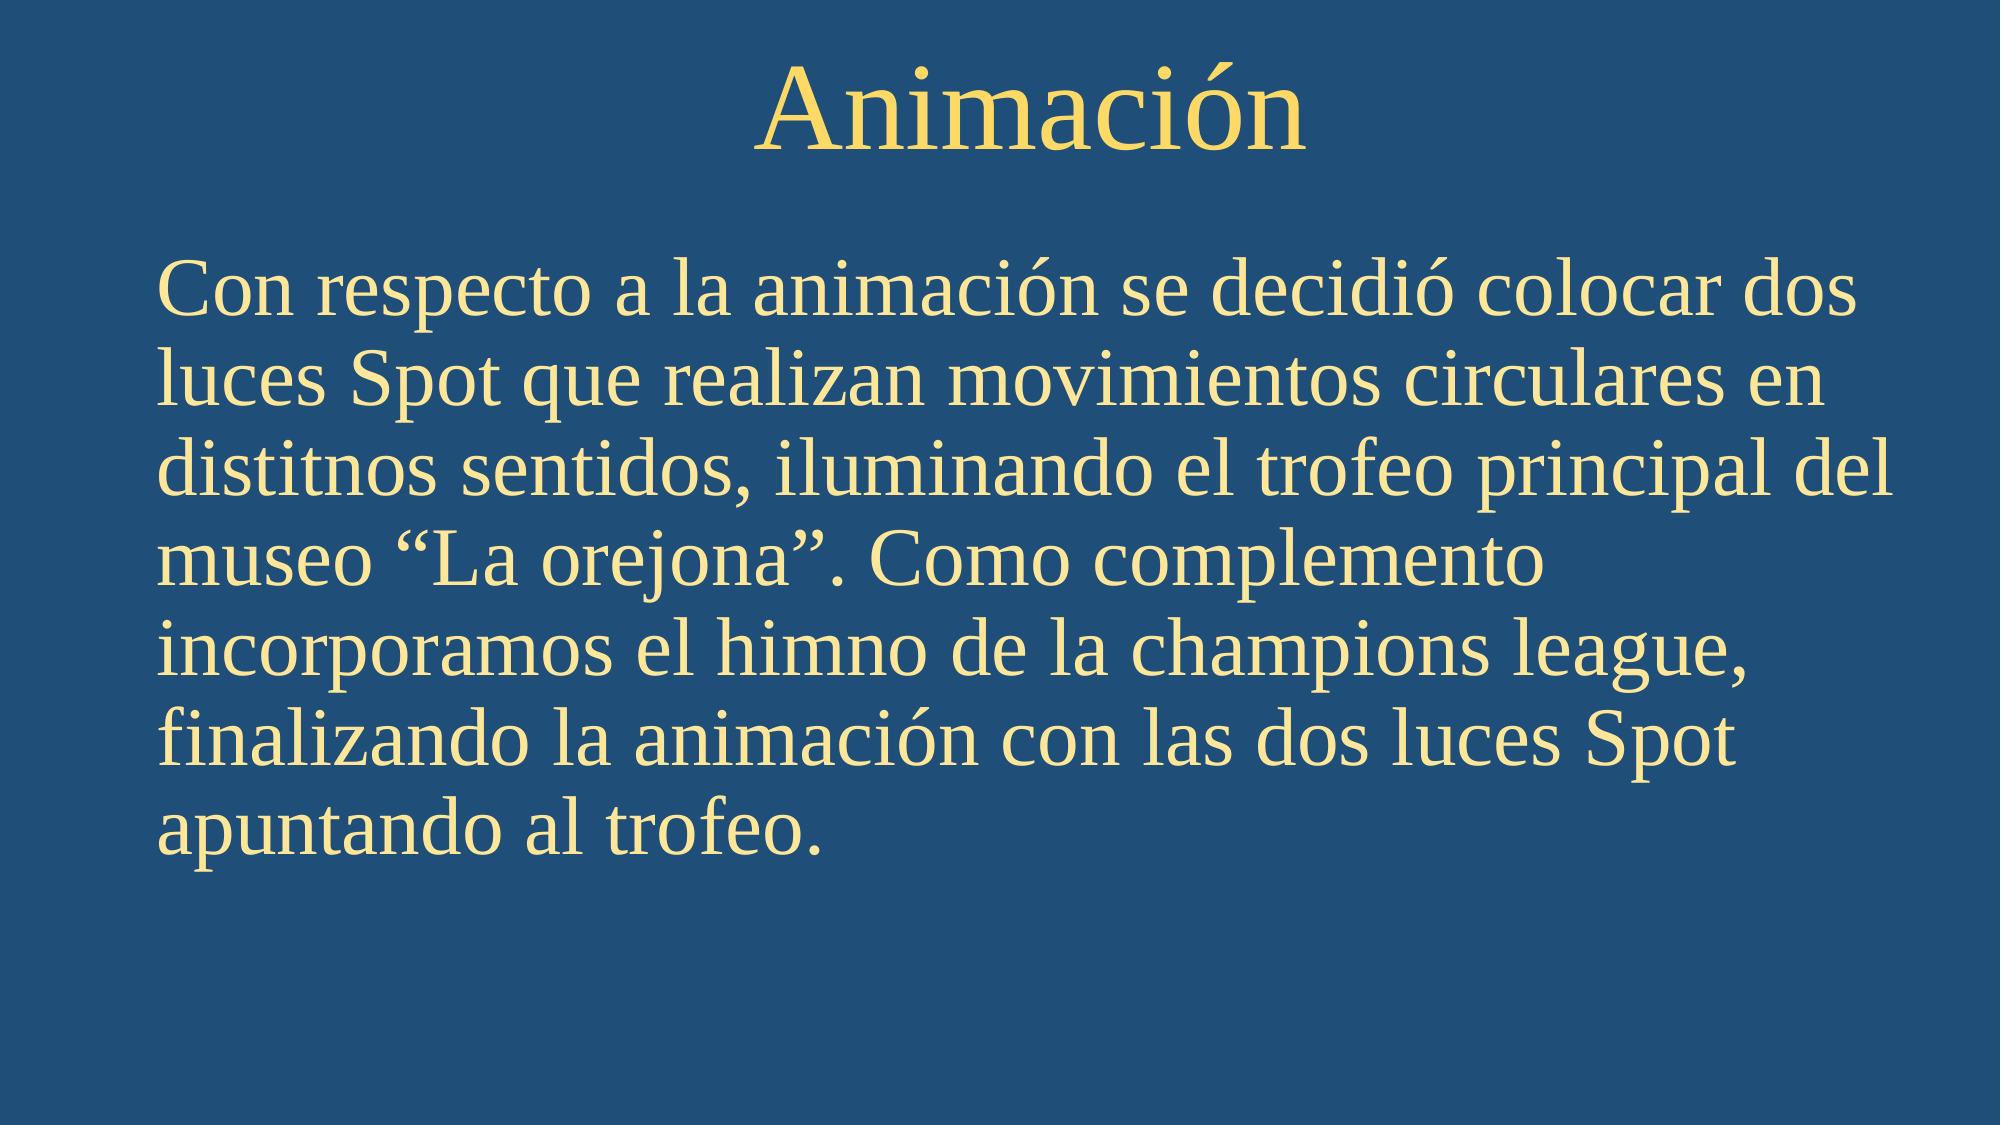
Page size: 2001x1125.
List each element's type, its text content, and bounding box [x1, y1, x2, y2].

text_box Con respecto a la animación se decidió colocar dos luces Spot que realizan movimientos circulares en distitnos sentidos, iluminando el trofeo principal del museo “La orejona”. Como complemento incorporamos el himno de la champions league, finalizando la animación con las dos luces Spot apuntando al trofeo. [141, 236, 1973, 957]
title Animación [313, 0, 1749, 218]
